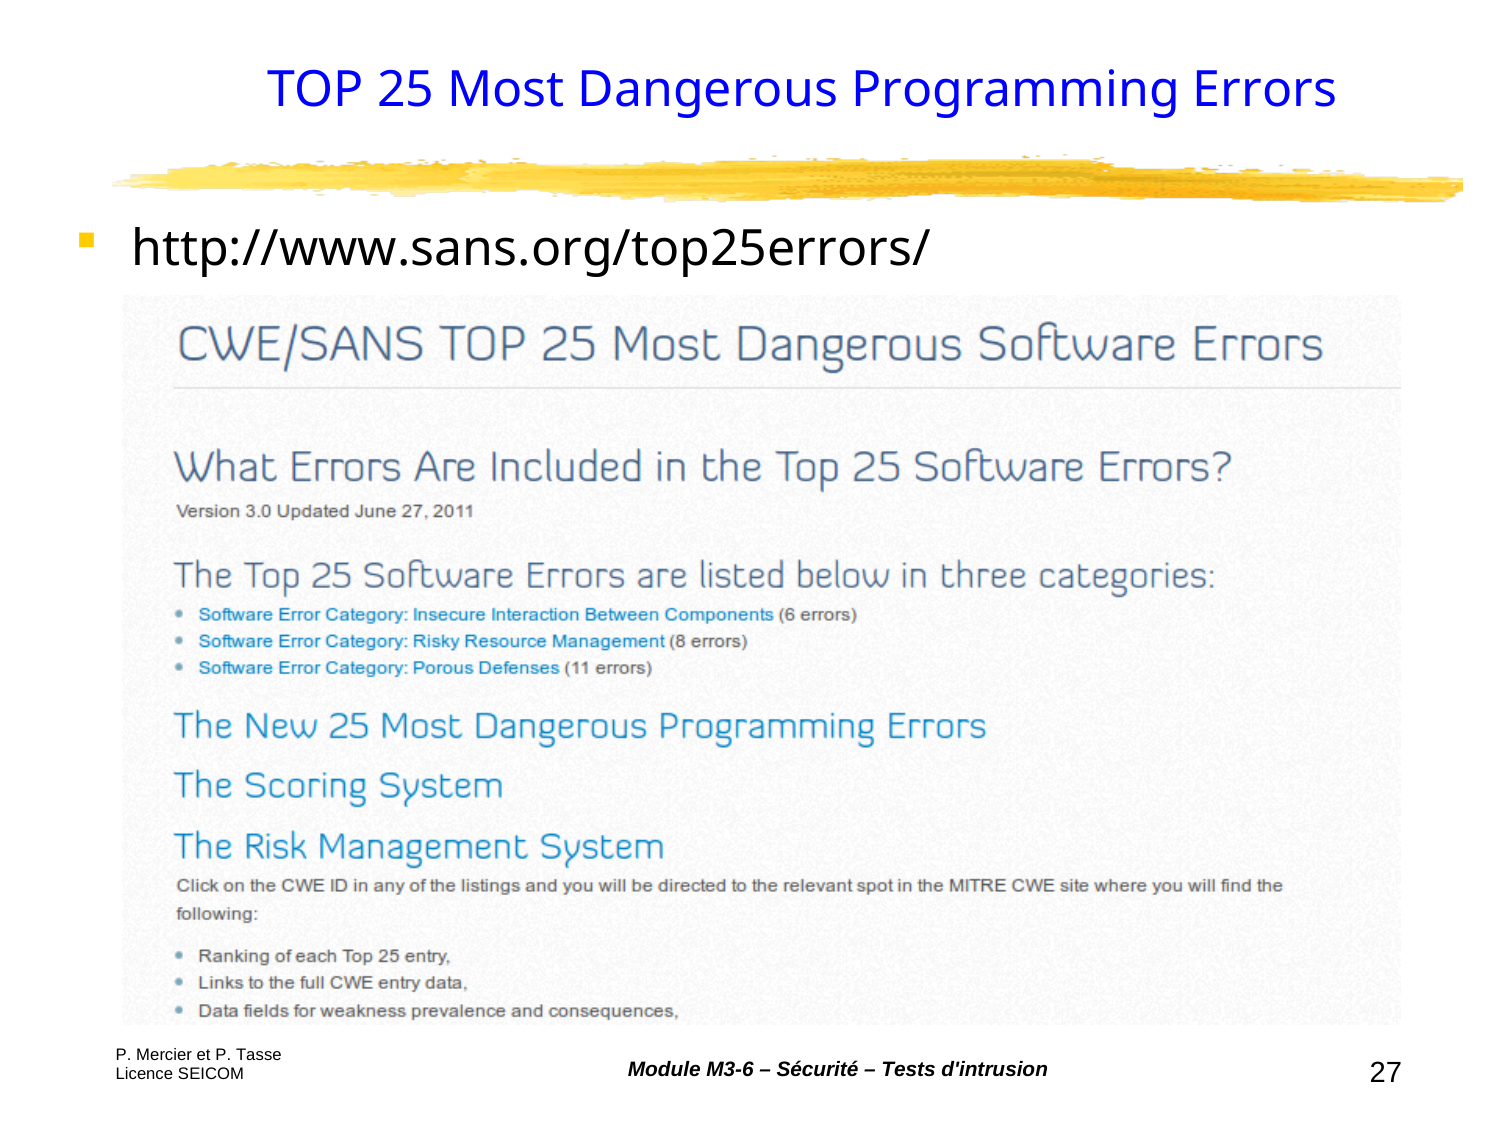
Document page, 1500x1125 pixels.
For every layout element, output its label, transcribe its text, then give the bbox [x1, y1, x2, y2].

list http://www.sans.org/top25errors/ [74, 212, 1417, 1011]
picture [122, 295, 1401, 1025]
title TOP 25 Most Dangerous Programming Errors [62, 44, 1338, 131]
picture [112, 149, 1463, 213]
